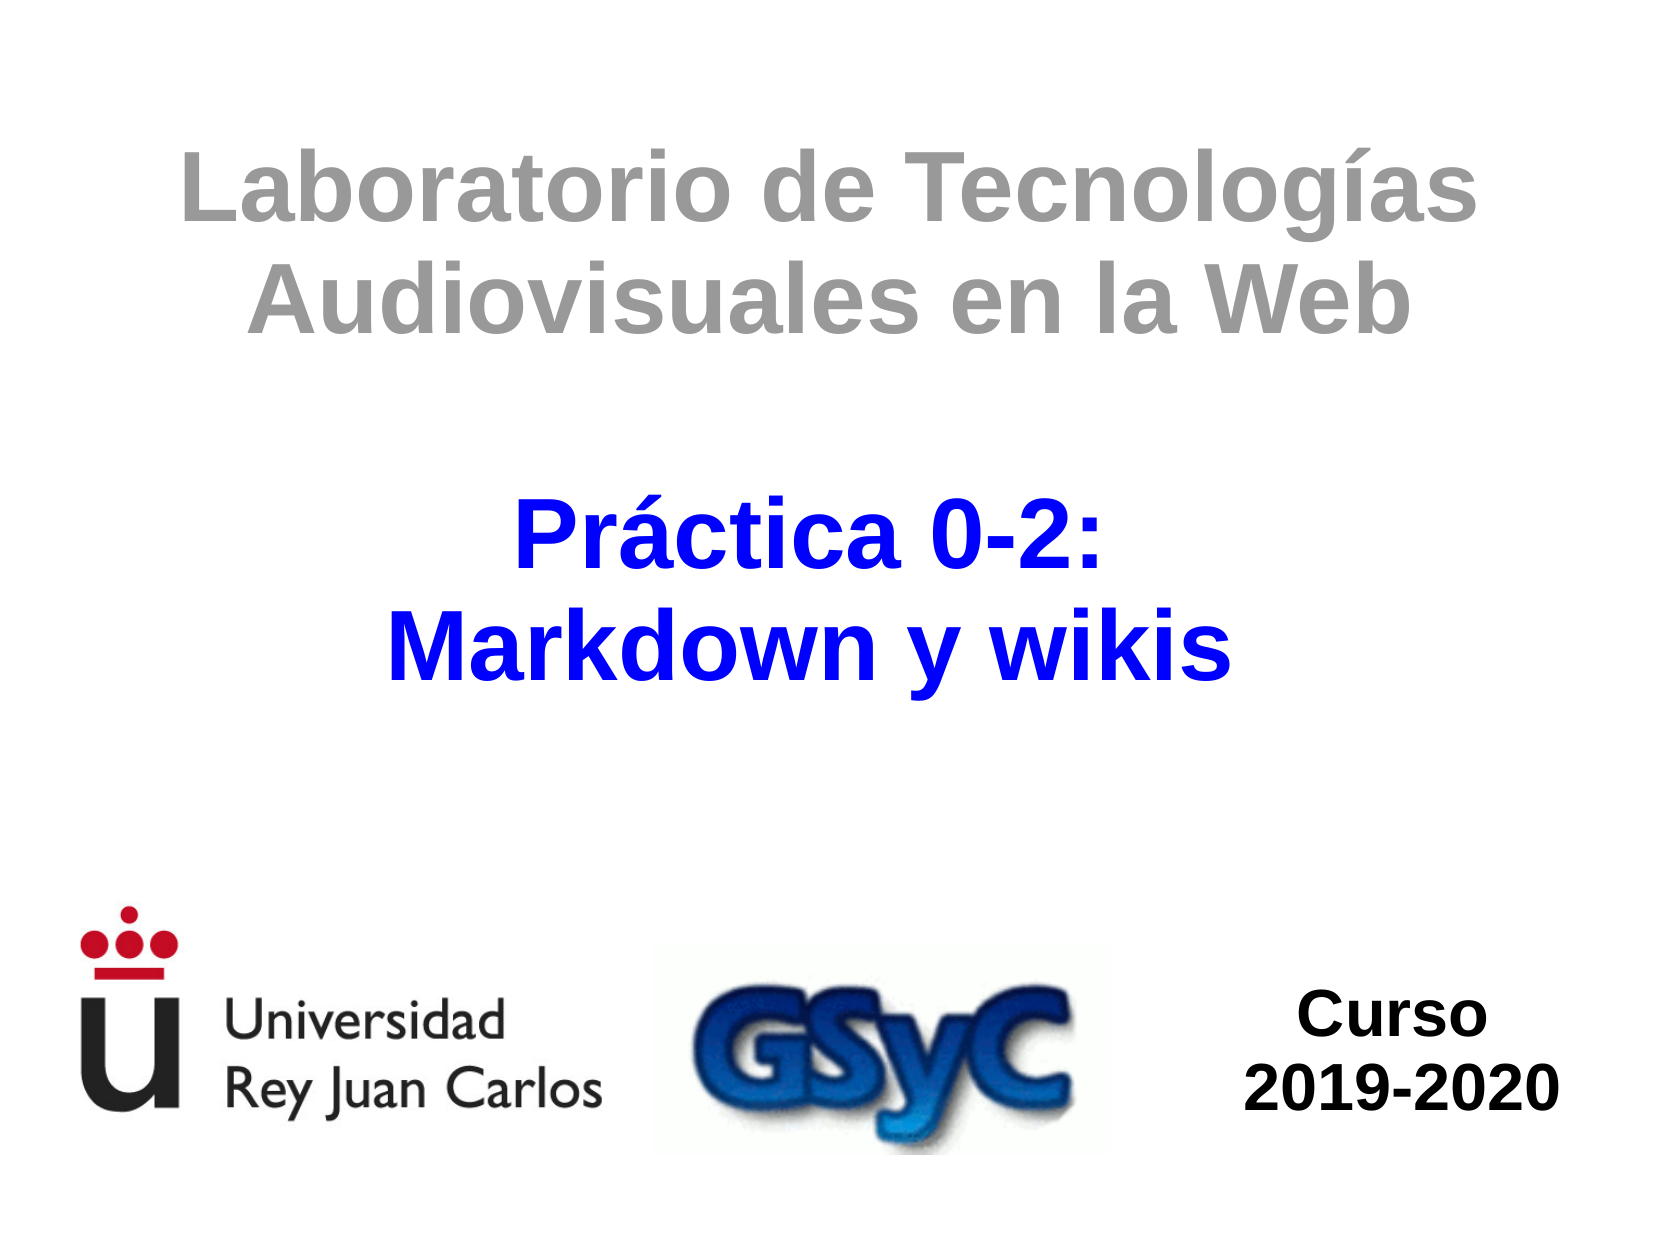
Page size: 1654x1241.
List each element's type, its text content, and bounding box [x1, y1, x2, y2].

title Laboratorio de Tecnologías Audiovisuales en la Web [144, 75, 1516, 411]
picture [653, 944, 1111, 1156]
title Curso 2019-2020 [1200, 975, 1606, 1126]
title Práctica 0-2: Markdown y wikis [135, 478, 1486, 702]
picture [46, 884, 631, 1141]
